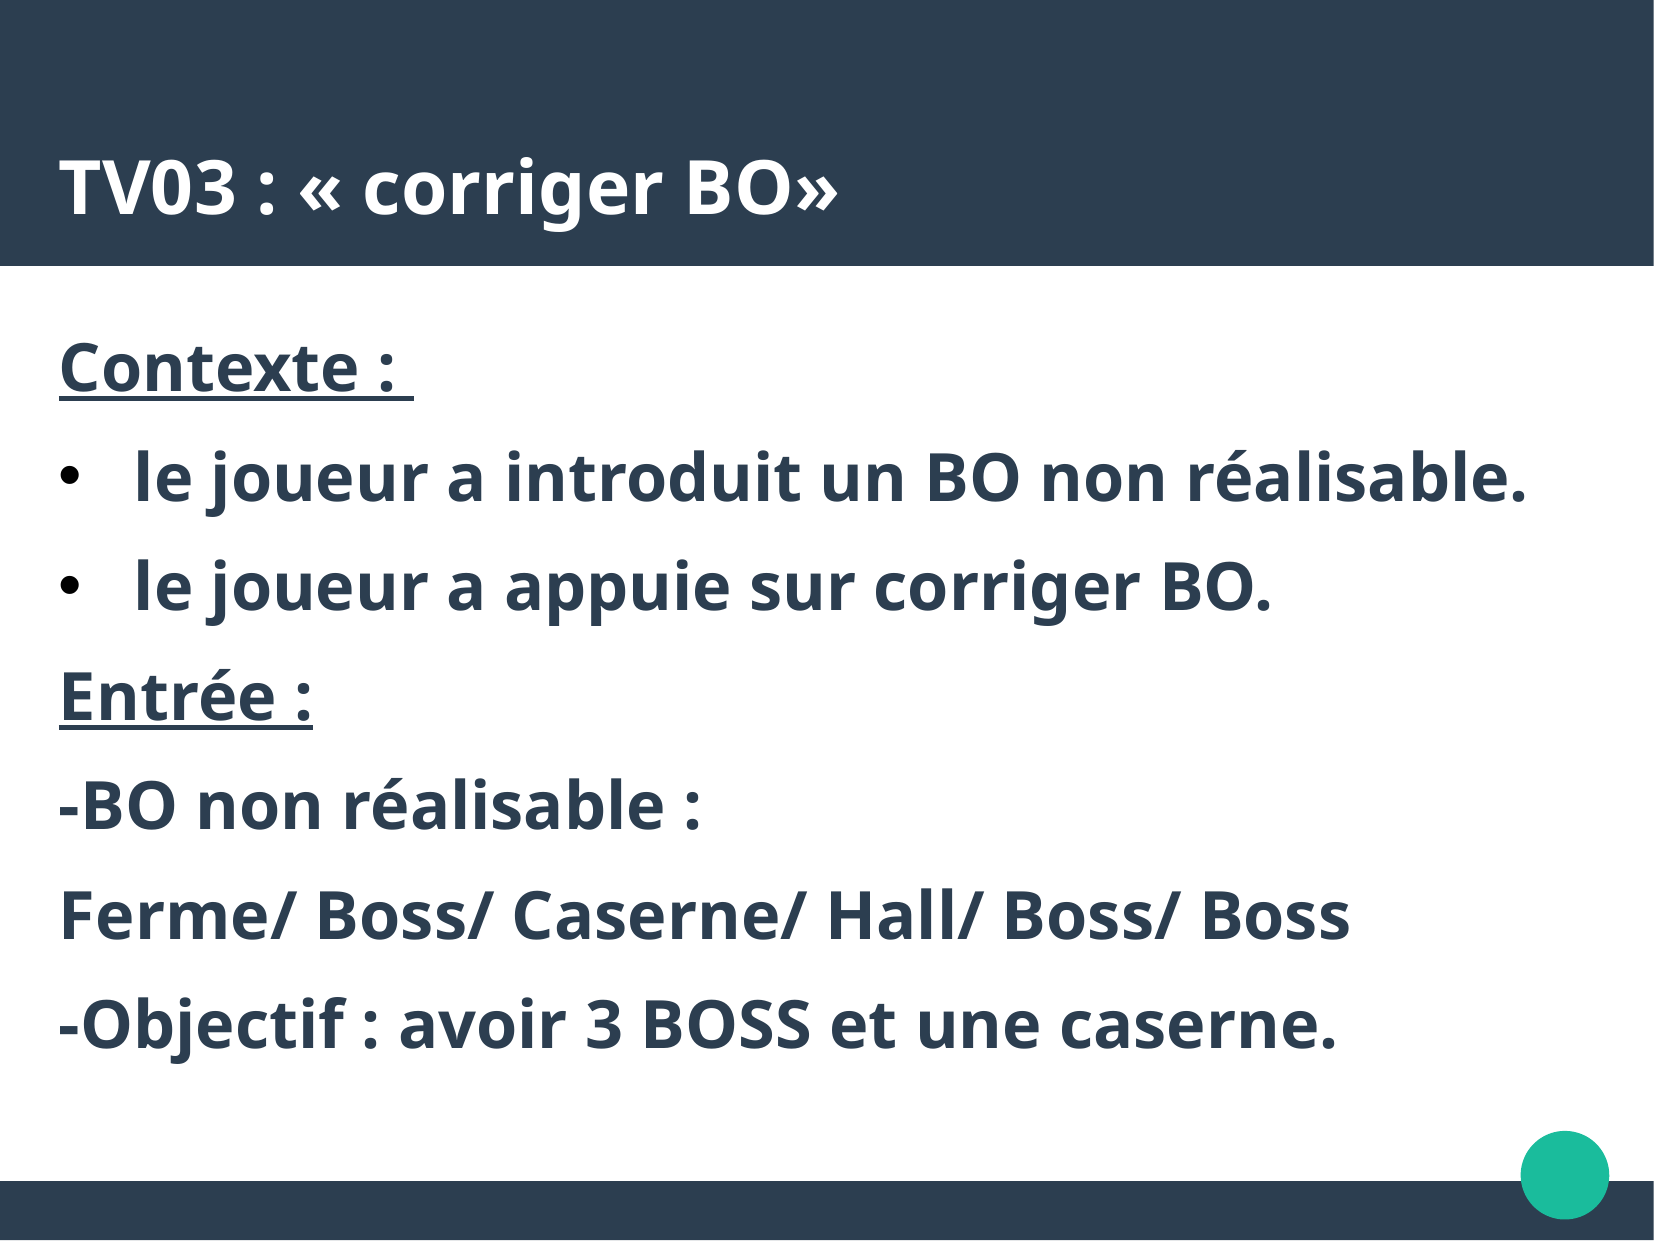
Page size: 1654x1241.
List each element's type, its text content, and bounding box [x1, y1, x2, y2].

title TV03 : « corriger BO» [59, 49, 1595, 207]
list Contexte : le joueur a introduit un BO non réalisable. le joueur a appuie sur corriger BO. Entrée : -BO non réalisable : Ferme/ Boss/ Caserne/ Hall/ Boss/ Boss -Objectif : avoir 3 BOSS et une caserne. [59, 324, 1595, 1152]
